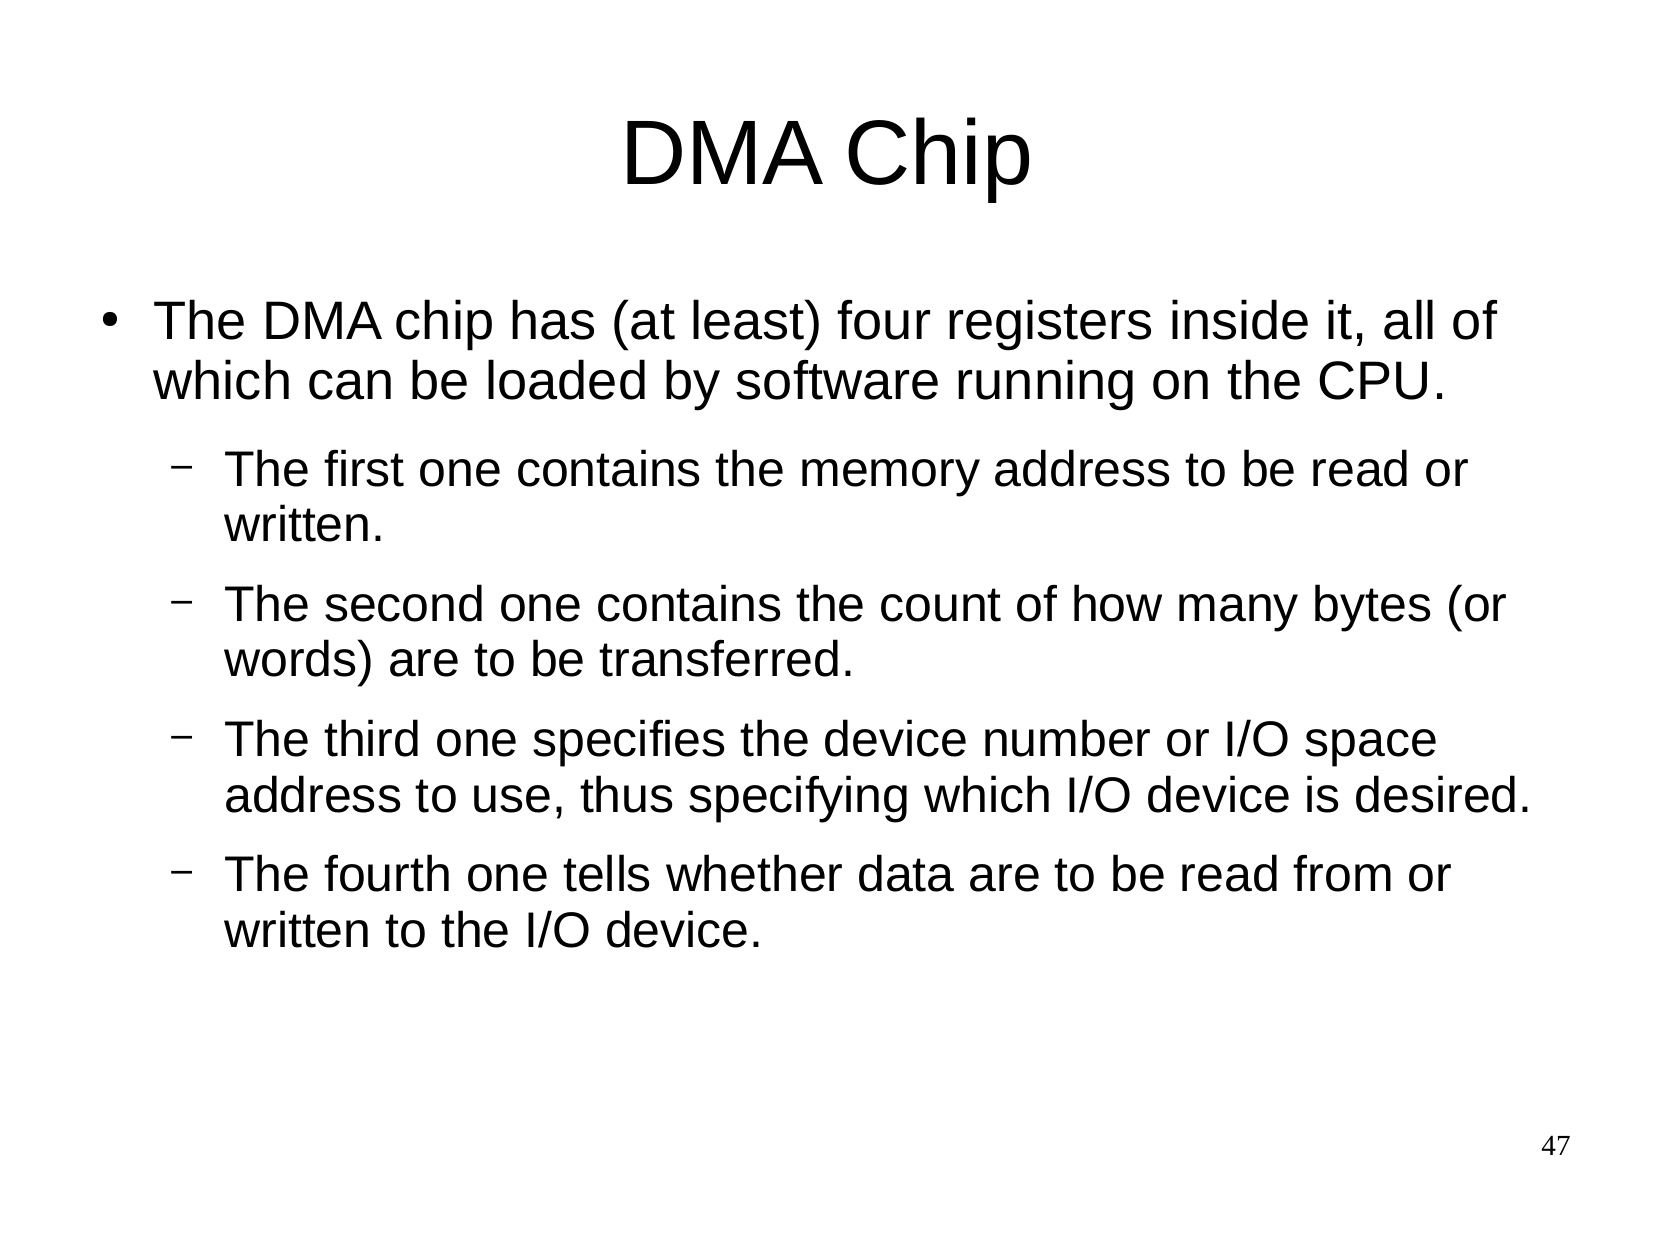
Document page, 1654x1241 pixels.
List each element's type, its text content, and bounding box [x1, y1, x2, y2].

title DMA Chip [82, 49, 1571, 257]
list The DMA chip has (at least) four registers inside it, all of which can be loaded by software running on the CPU. The first one contains the memory address to be read or written. The second one contains the count of how many bytes (or words) are to be transferred. The third one specifies the device number or I/O space address to use, thus specifying which I/O device is desired. The fourth one tells whether data are to be read from or written to the I/O device. [82, 290, 1538, 1010]
